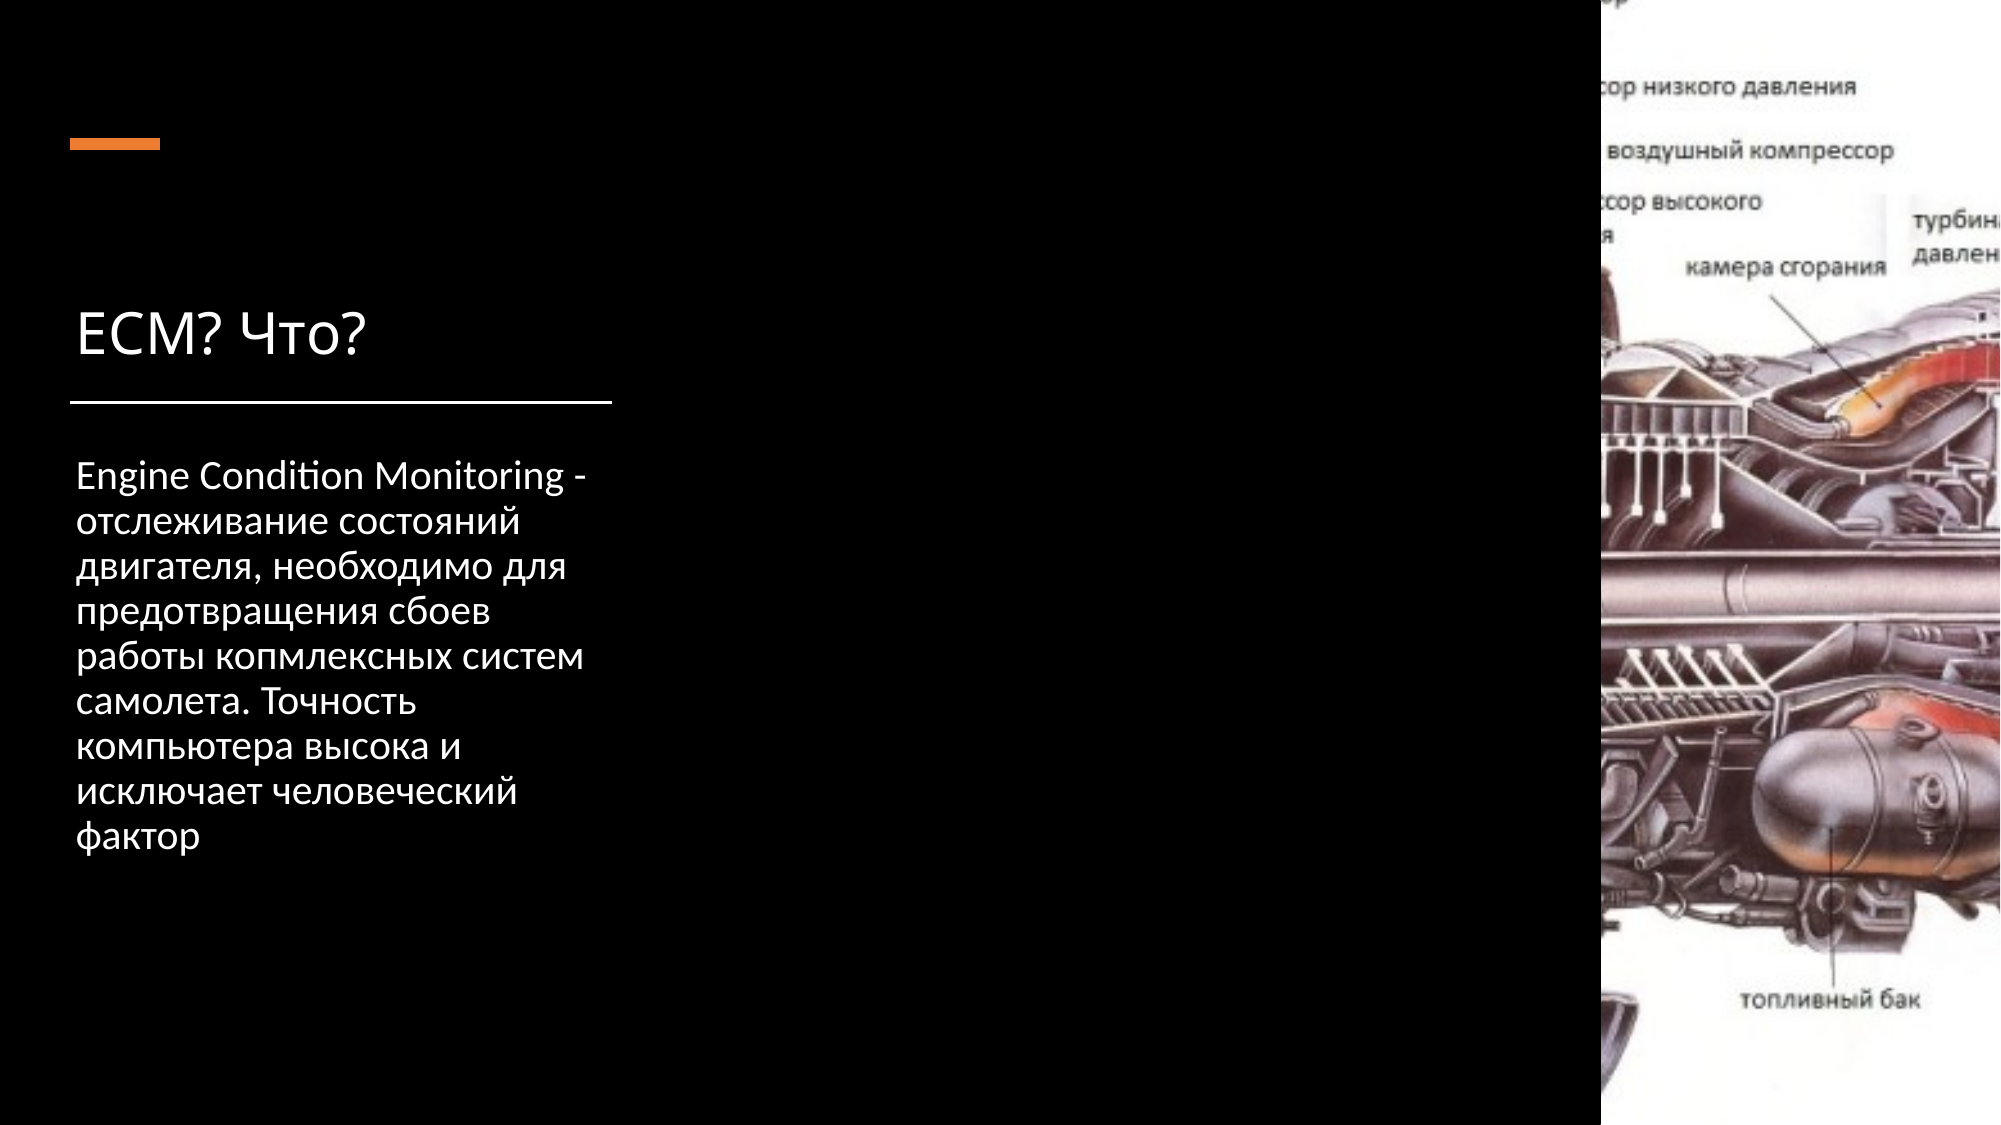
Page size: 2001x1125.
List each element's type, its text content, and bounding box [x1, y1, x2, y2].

title ECM? Что? [60, 190, 625, 376]
picture [1601, 0, 2000, 1125]
list Engine Condition Monitoring - отслеживание состояний двигателя, необходимо для предотвращения сбоев работы копмлексных систем самолета. Точность компьютера высока и исключает человеческий фактор [60, 445, 626, 972]
text_box [0, 0, 1601, 1125]
